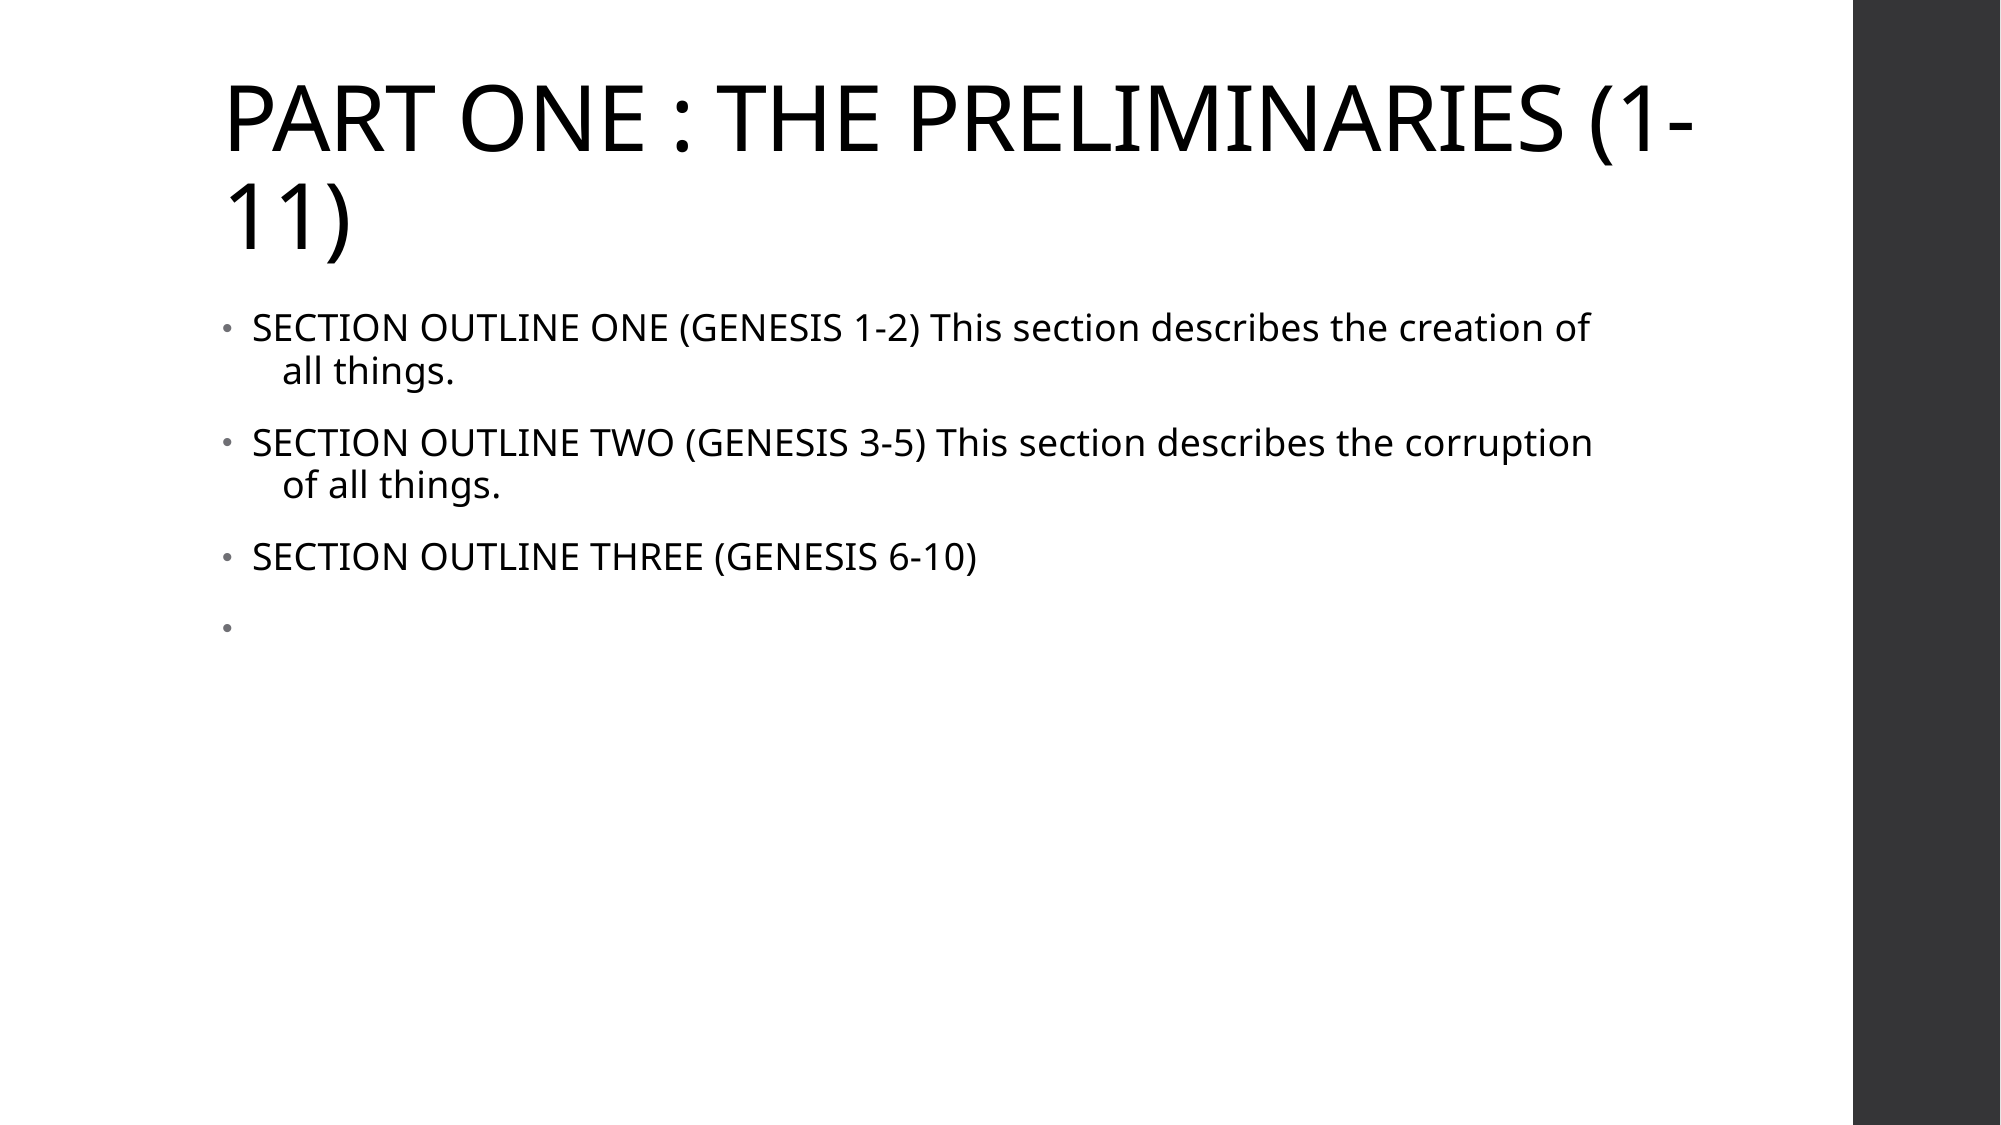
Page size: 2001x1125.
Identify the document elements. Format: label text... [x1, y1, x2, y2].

list SECTION OUTLINE ONE (GENESIS 1-2) This section describes the creation of all things. SECTION OUTLINE TWO (GENESIS 3-5) This section describes the corruption of all things. SECTION OUTLINE THREE (GENESIS 6-10) [206, 299, 1617, 1014]
title PART ONE : THE PRELIMINARIES (1-11) [206, 60, 1797, 278]
